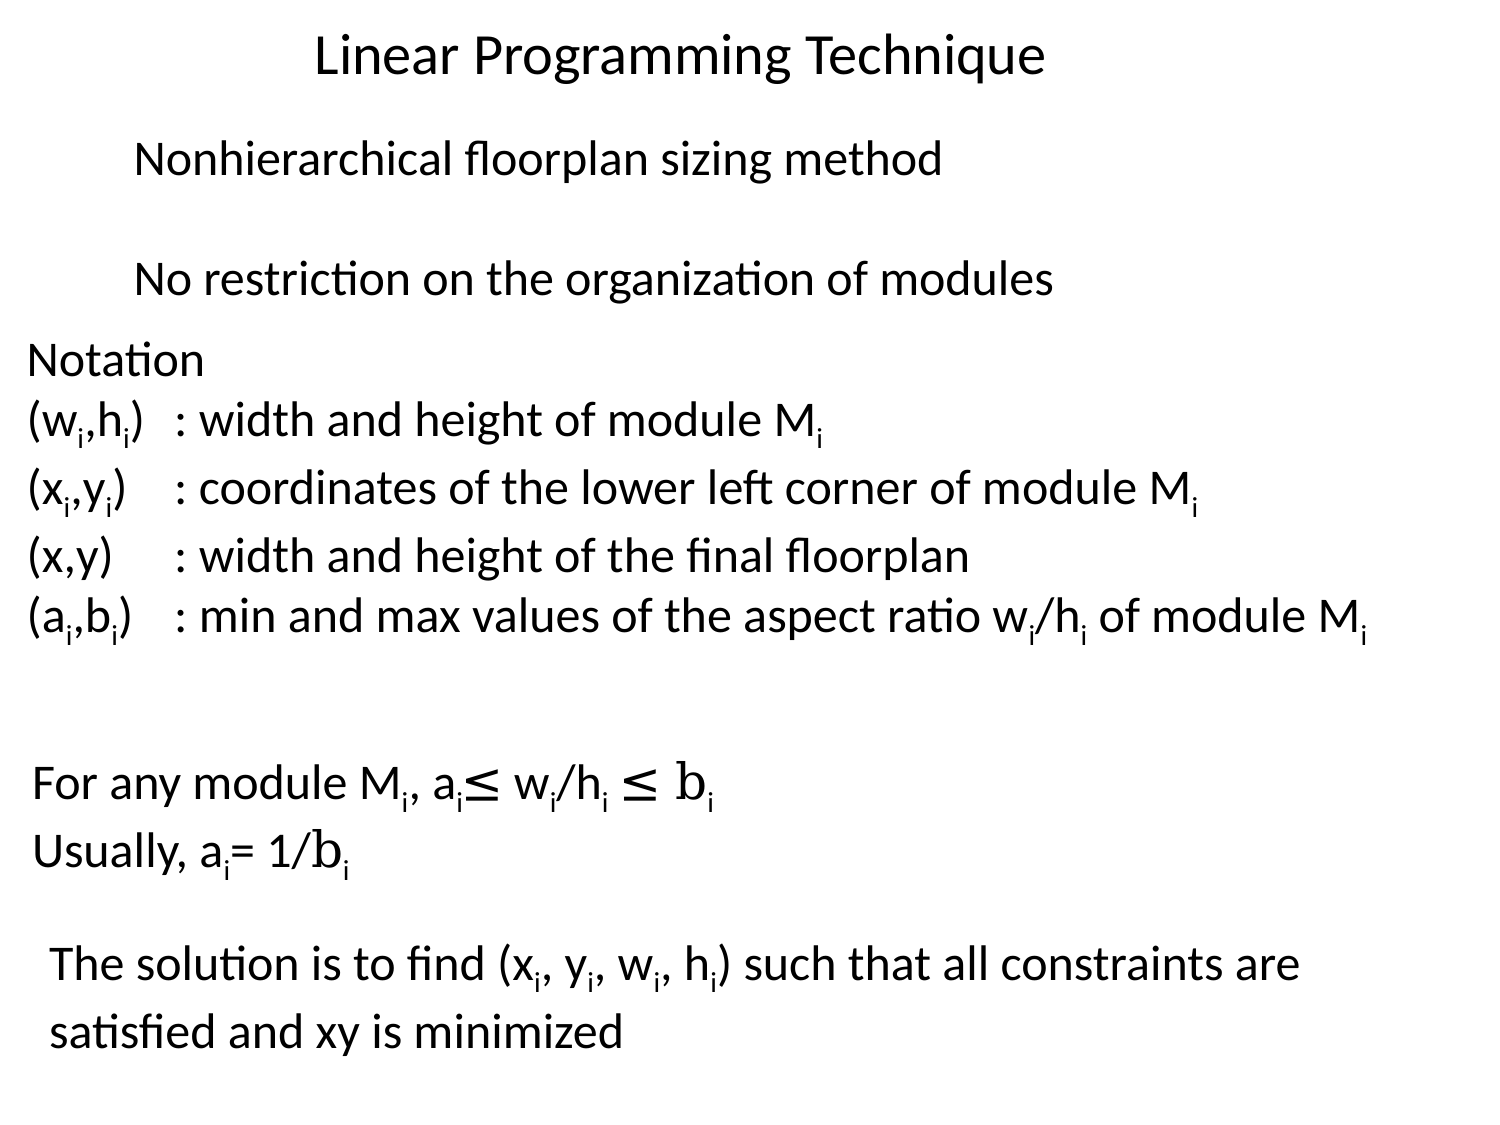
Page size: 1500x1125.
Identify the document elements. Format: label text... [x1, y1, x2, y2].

text_box The solution is to find (xi, yi, wi, hi) such that all constraints are satisfied and xy is minimized [34, 922, 1385, 1067]
text_box For any module Mi, ai≤ wi/hi ≤ bi Usually, ai= 1/bi [17, 742, 1368, 894]
text_box Notation (wi,hi) : width and height of module Mi (xi,yi) : coordinates of the lower left corner of module Mi (x,y) : width and height of the final floorplan (ai,bi) : min and max values of the aspect ratio wi/hi of module Mi [11, 318, 1463, 659]
text_box Nonhierarchical floorplan sizing method No restriction on the organization of modules [118, 117, 1371, 313]
text_box Linear Programming Technique [300, 8, 1382, 94]
